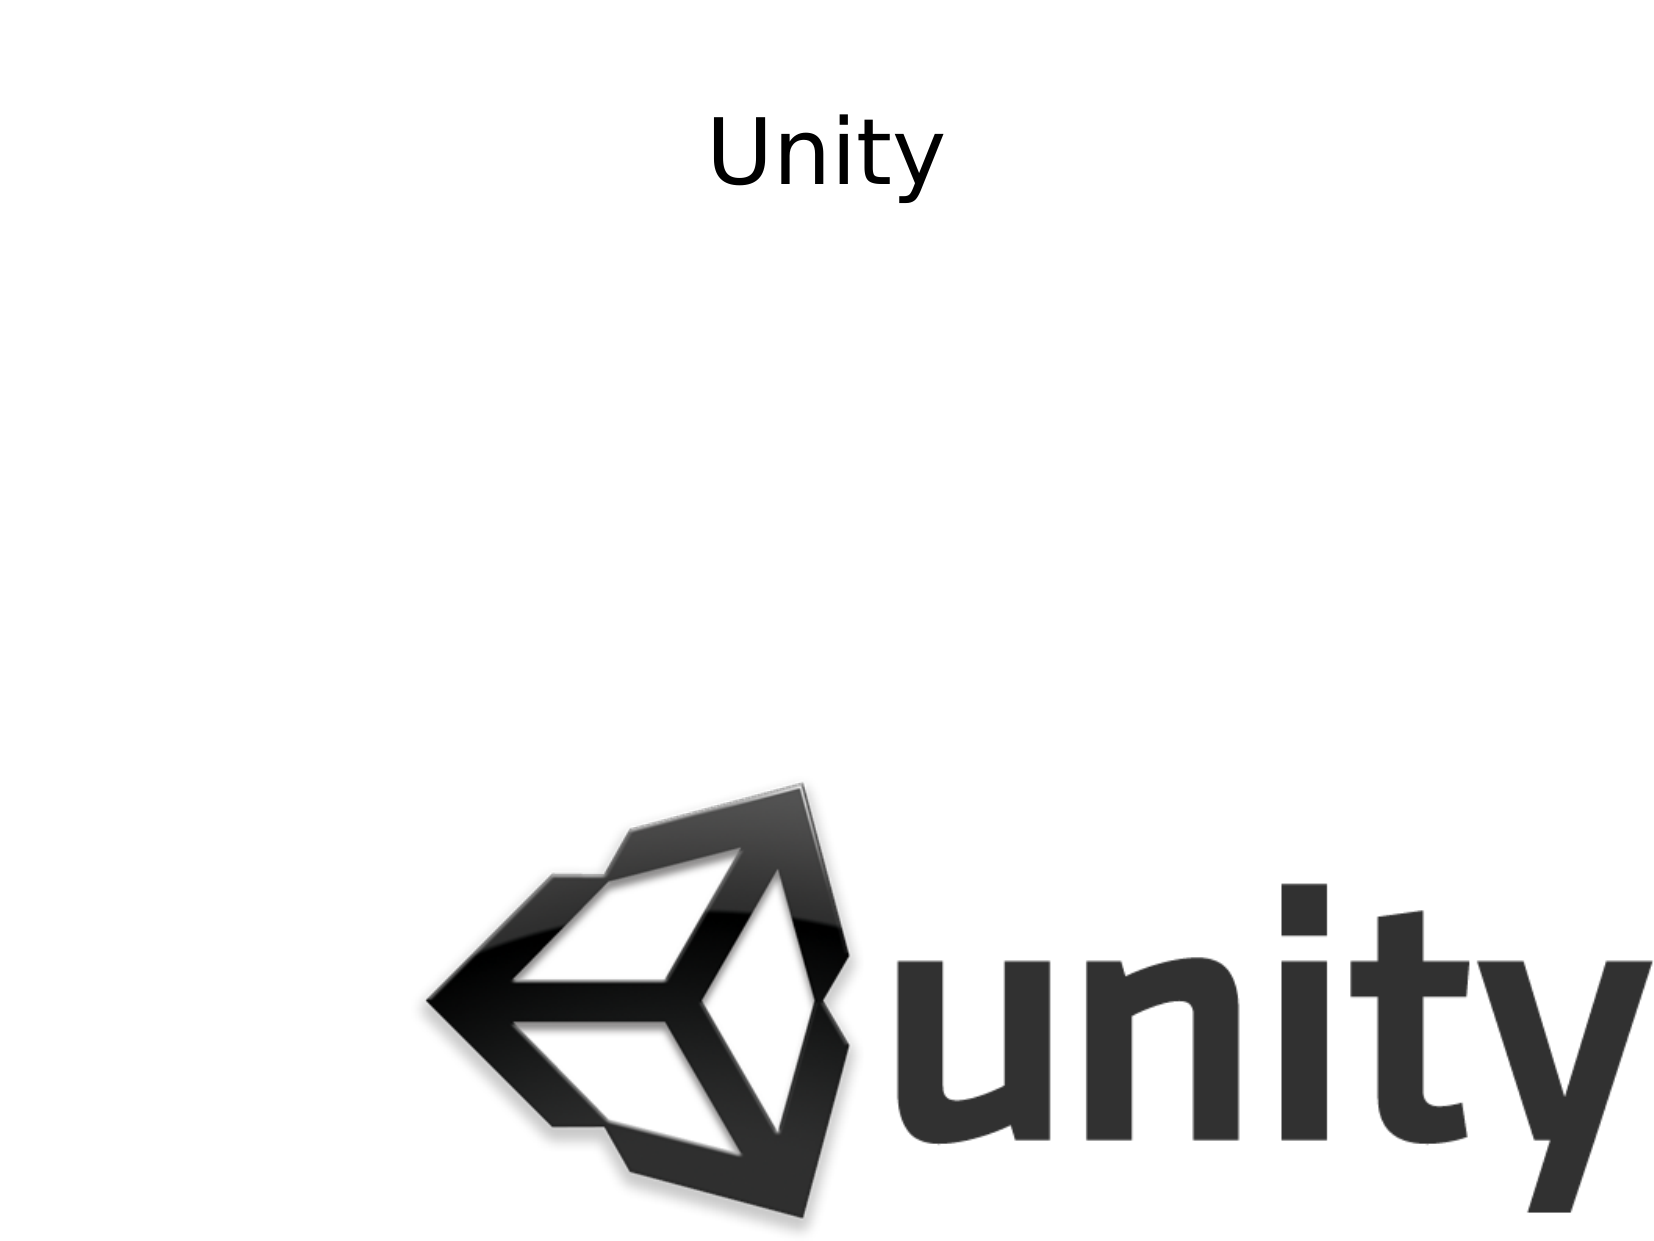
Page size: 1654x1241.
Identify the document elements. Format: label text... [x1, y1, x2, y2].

title Unity [82, 49, 1571, 257]
picture [411, 776, 1654, 1241]
